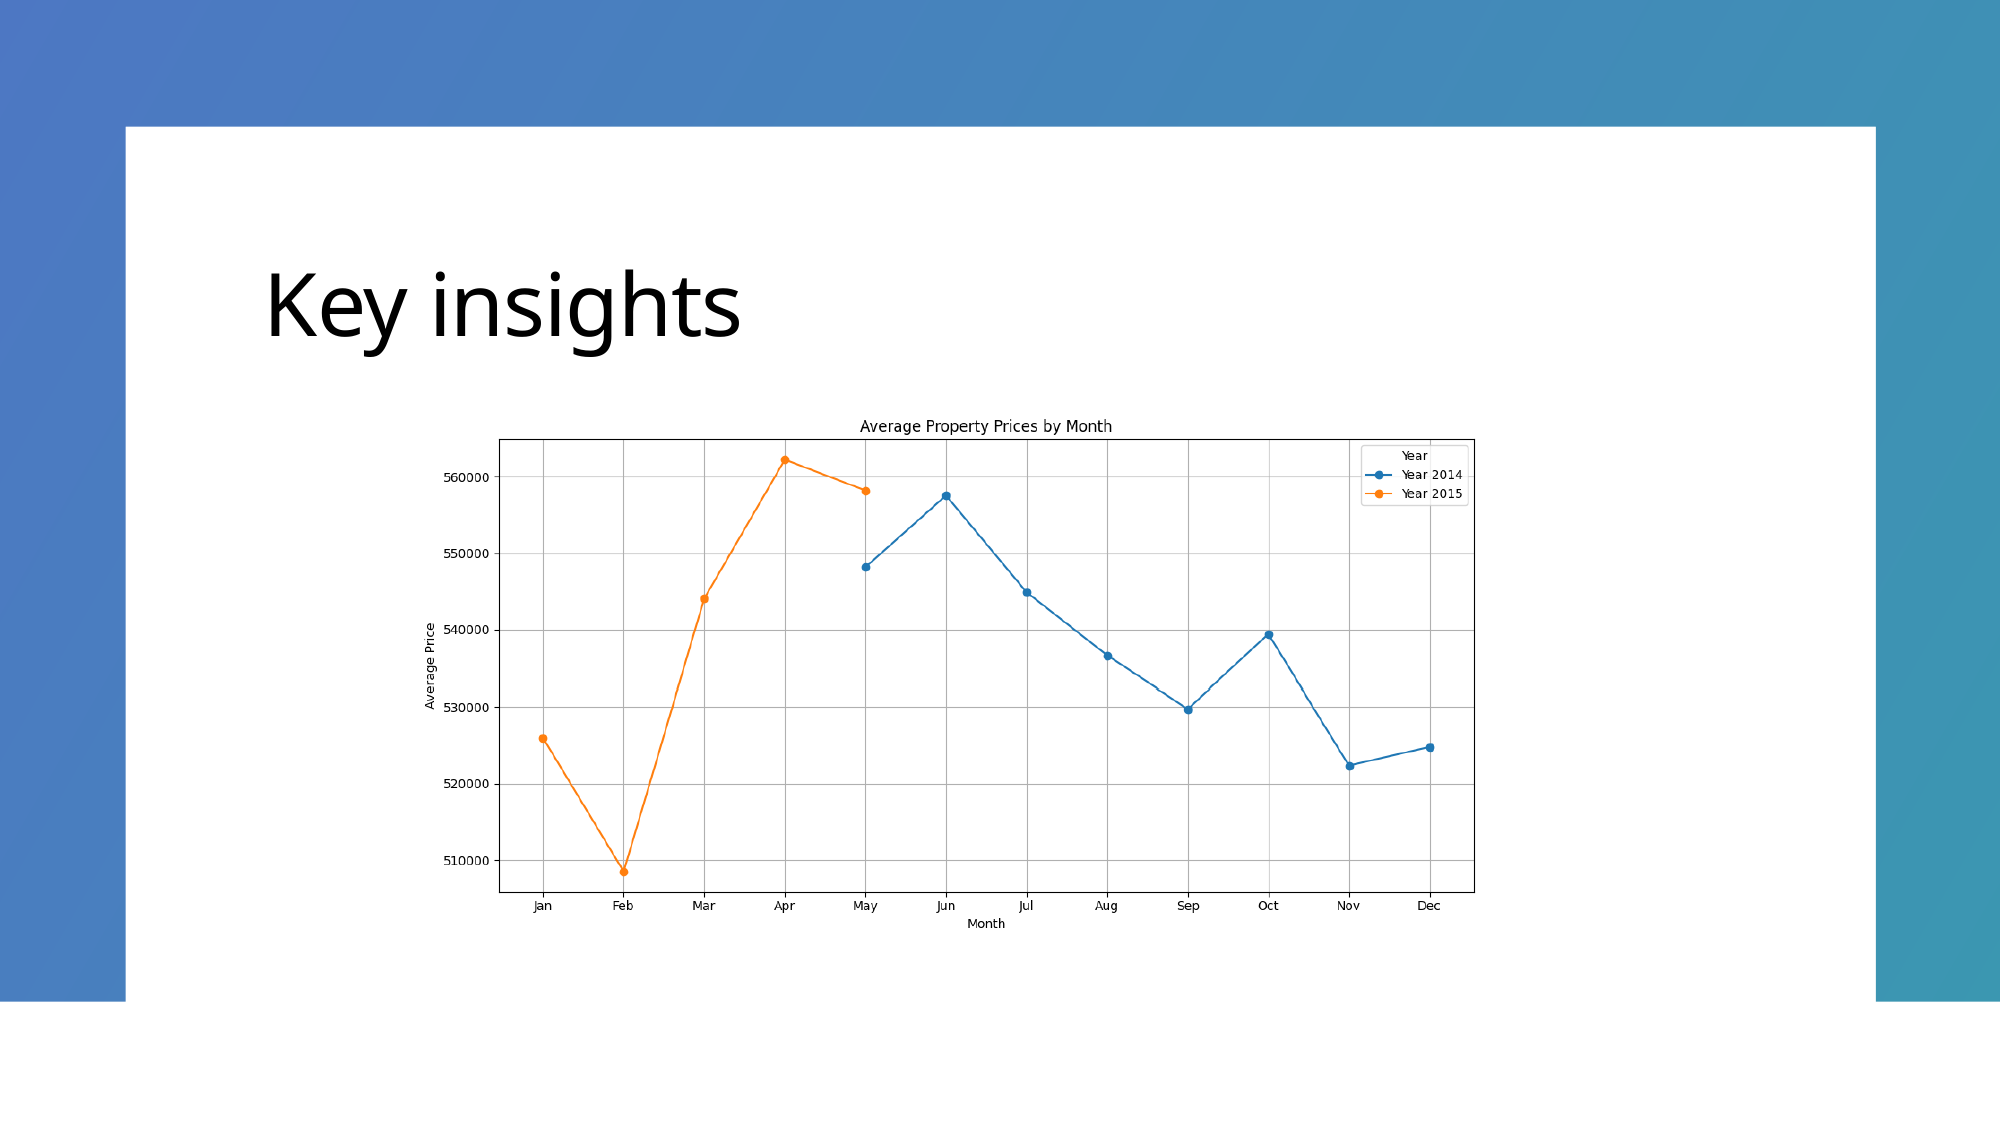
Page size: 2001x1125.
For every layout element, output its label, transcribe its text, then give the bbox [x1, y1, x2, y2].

title Key insights [248, 248, 1749, 470]
picture [381, 407, 1546, 968]
